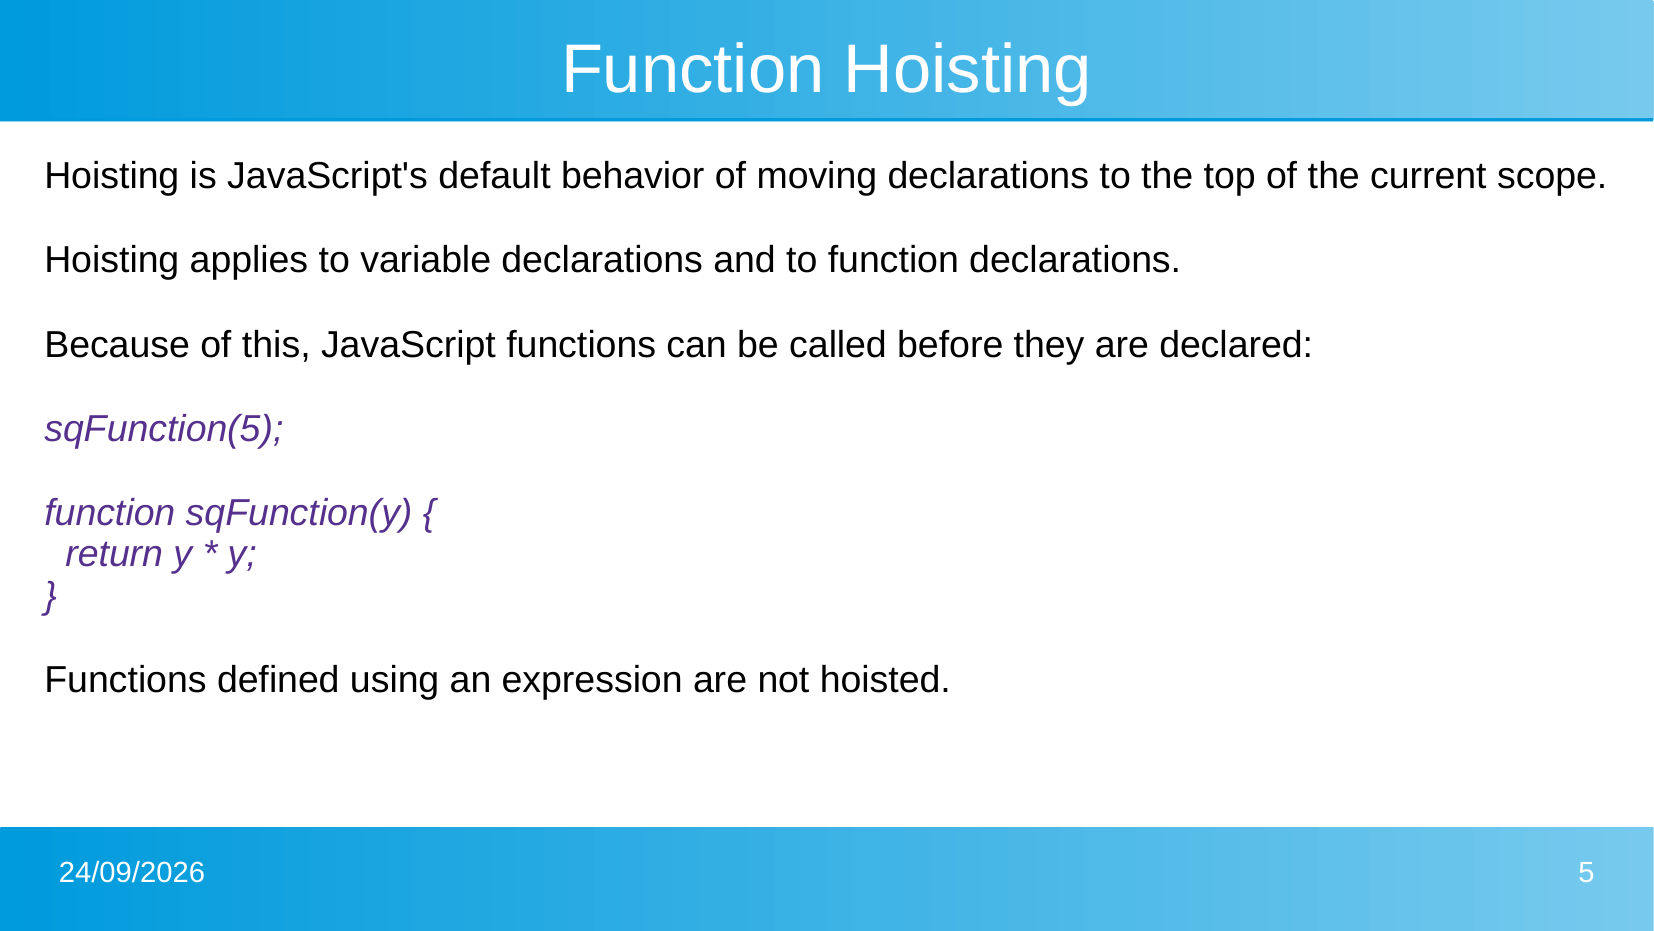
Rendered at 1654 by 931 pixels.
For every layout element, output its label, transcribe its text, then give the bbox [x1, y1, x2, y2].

text_box Hoisting is JavaScript's default behavior of moving declarations to the top of the current scope. Hoisting applies to variable declarations and to function declarations. Because of this, JavaScript functions can be called before they are declared: sqFunction(5); function sqFunction(y) { return y * y; } Functions defined using an expression are not hoisted. [29, 147, 1625, 751]
title Function Hoisting [59, 29, 1595, 108]
